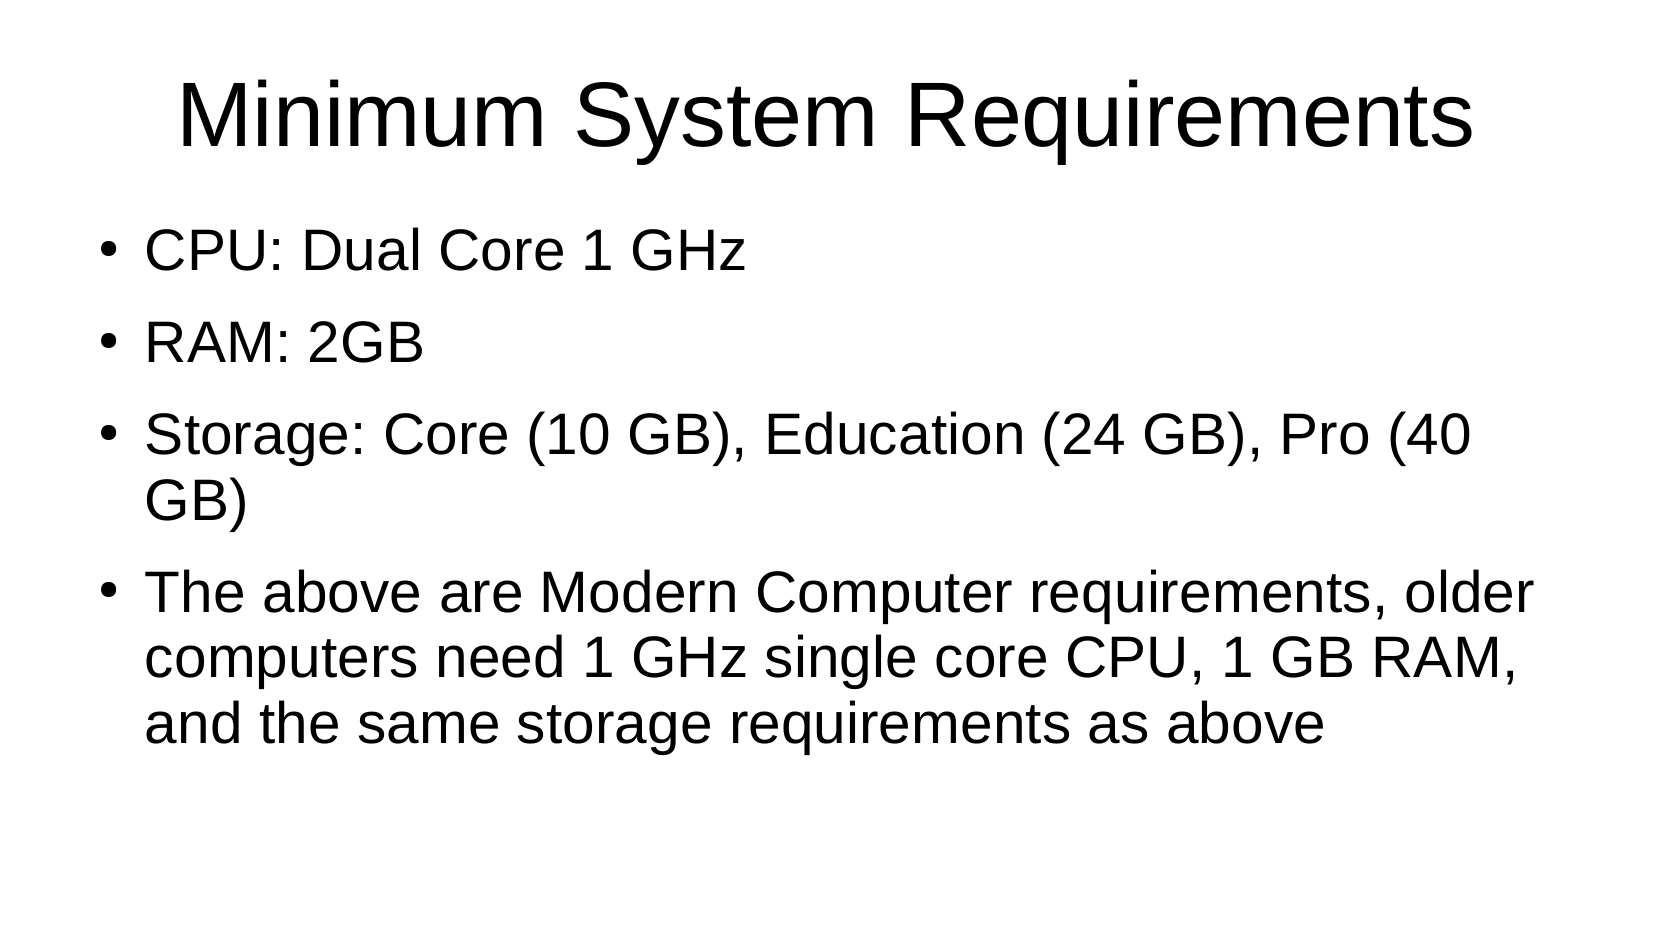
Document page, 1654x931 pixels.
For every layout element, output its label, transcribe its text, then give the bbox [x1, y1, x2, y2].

title Minimum System Requirements [82, 37, 1571, 193]
list CPU: Dual Core 1 GHz RAM: 2GB Storage: Core (10 GB), Education (24 GB), Pro (40 GB) The above are Modern Computer requirements, older computers need 1 GHz single core CPU, 1 GB RAM, and the same storage requirements as above [82, 217, 1571, 758]
